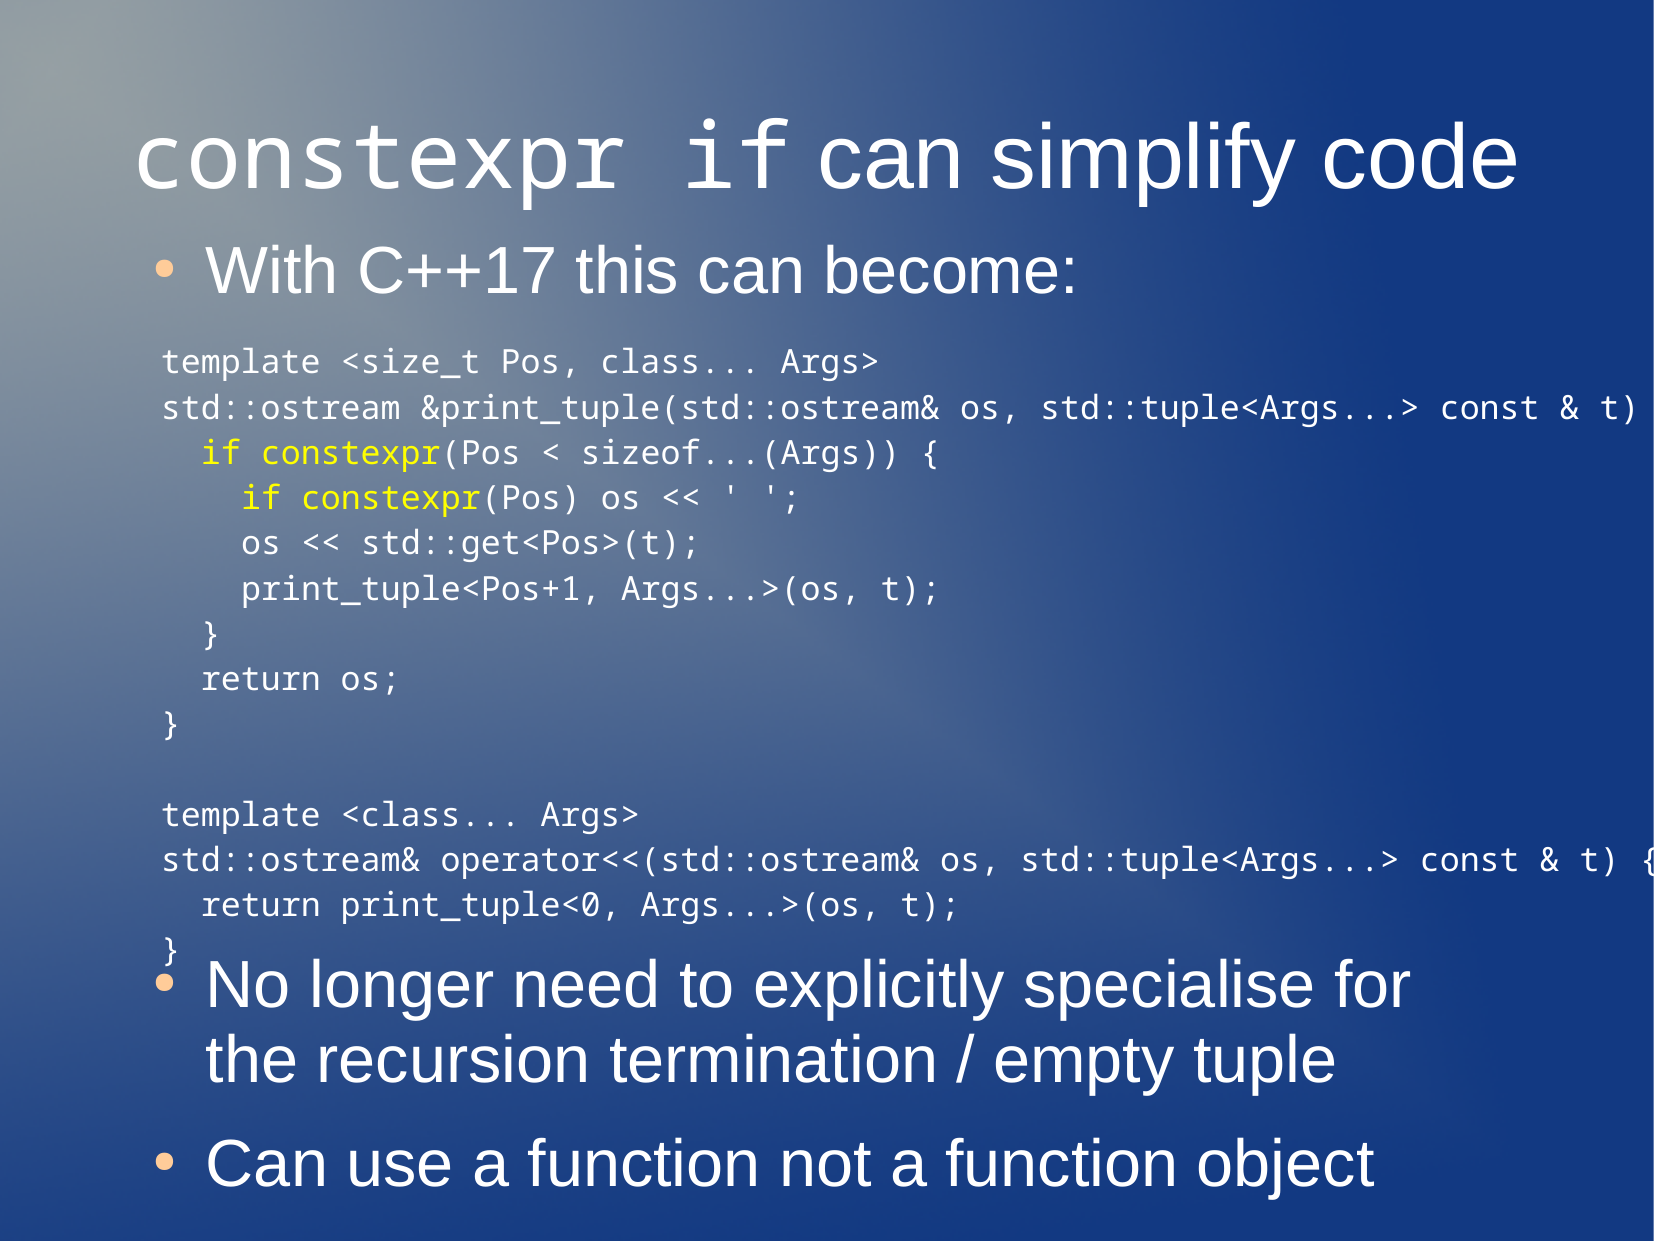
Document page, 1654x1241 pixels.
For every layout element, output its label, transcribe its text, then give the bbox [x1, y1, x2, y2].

list With C++17 this can become: No longer need to explicitly specialise for the recursion termination / empty tuple Can use a function not a function object [134, 232, 1516, 1217]
text_box template <size_t Pos, class... Args> std::ostream &print_tuple(std::ostream& os, std::tuple<Args...> const & t) { if constexpr(Pos < sizeof...(Args)) { if constexpr(Pos) os << ' '; os << std::get<Pos>(t); print_tuple<Pos+1, Args...>(os, t); } return os; } template <class... Args> std::ostream& operator<<(std::ostream& os, std::tuple<Args...> const & t) { return print_tuple<0, Args...>(os, t); } [146, 331, 1595, 889]
title constexpr if can simplify code [82, 49, 1571, 257]
picture [1648, 850, 1654, 874]
picture [0, 0, 1654, 1241]
